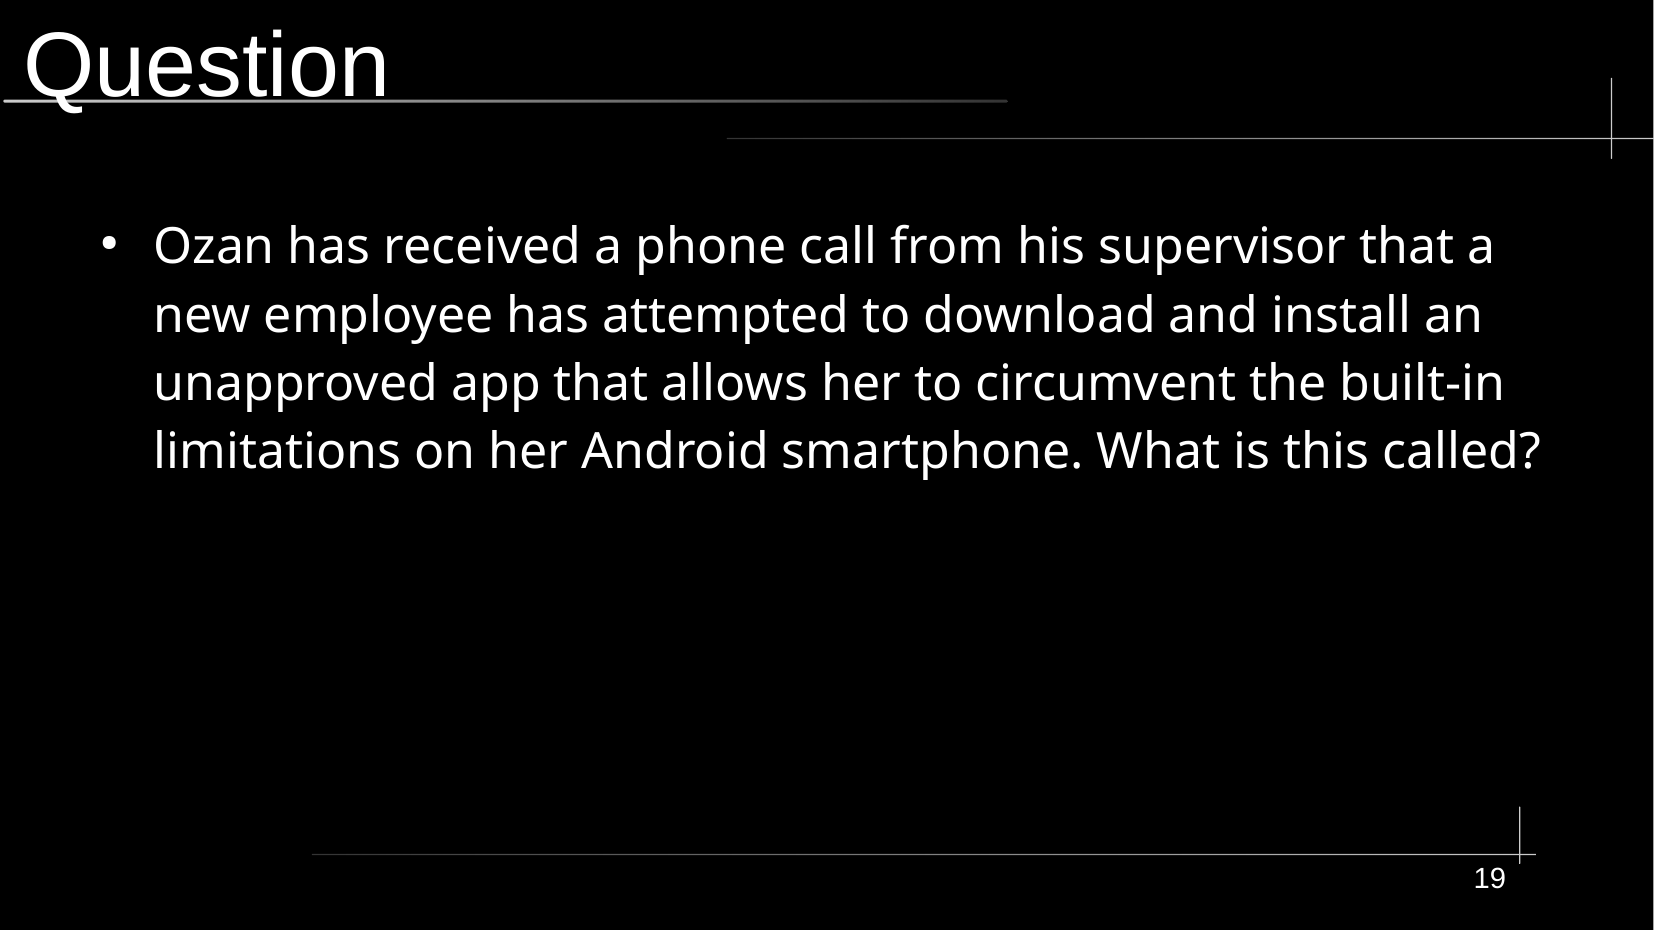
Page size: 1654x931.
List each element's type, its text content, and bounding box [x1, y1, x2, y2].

title Question [23, 11, 1589, 119]
list Ozan has received a phone call from his supervisor that a new employee has attempted to download and install an unapproved app that allows her to circumvent the built-in limitations on her Android smartphone. What is this called? [82, 210, 1571, 750]
